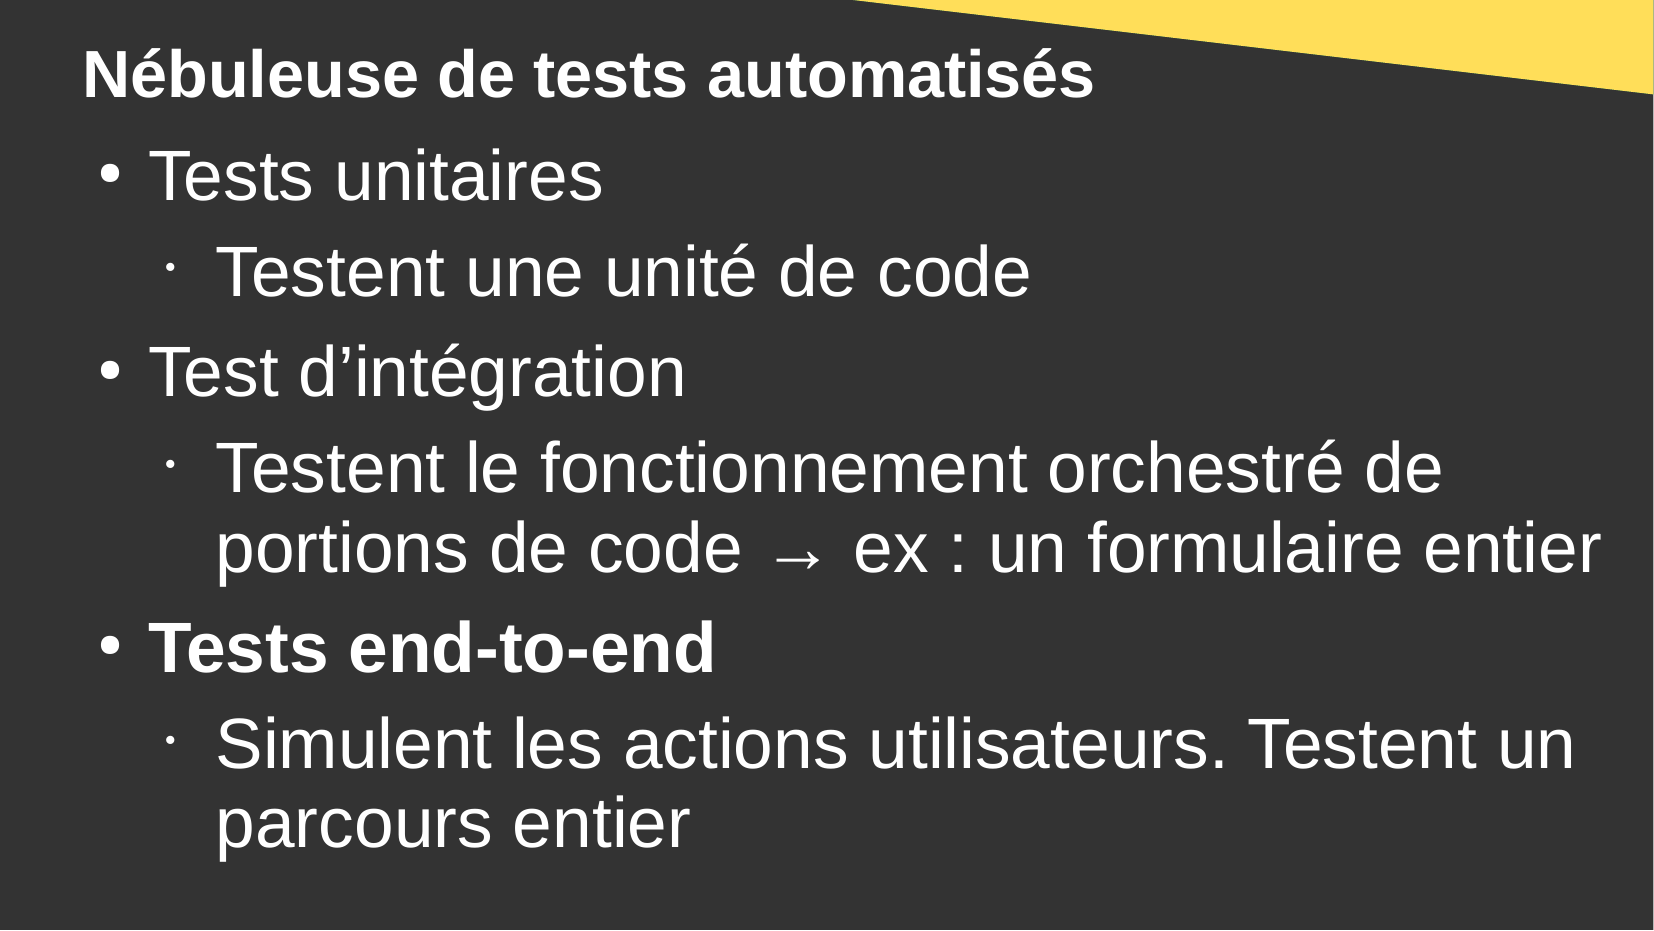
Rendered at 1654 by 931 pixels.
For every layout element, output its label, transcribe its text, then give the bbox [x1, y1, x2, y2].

list Tests unitaires Testent une unité de code Test d’intégration Testent le fonctionnement orchestré de portions de code → ex : un formulaire entier Tests end-to-end Simulent les actions utilisateurs. Testent un parcours entier [80, 135, 1619, 875]
title Nébuleuse de tests automatisés [82, 37, 1571, 112]
text_box [853, 0, 1654, 95]
